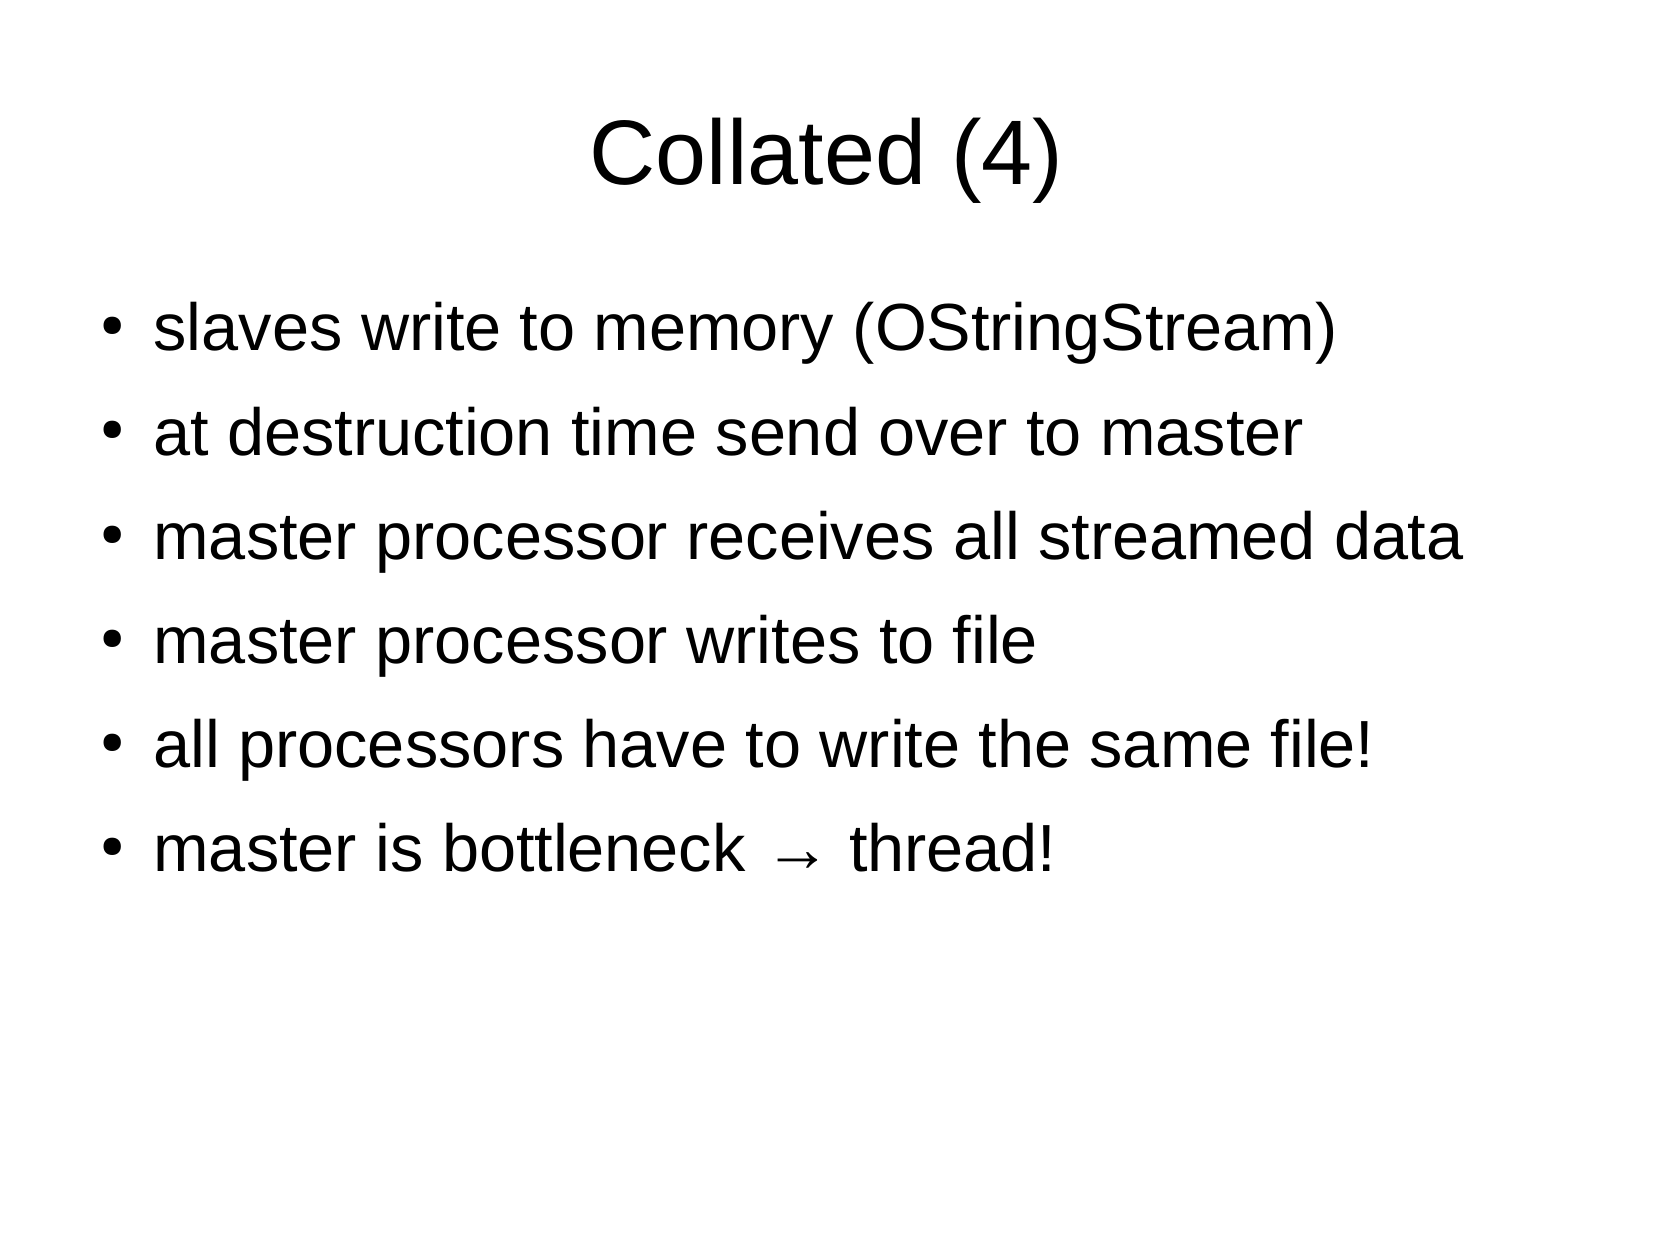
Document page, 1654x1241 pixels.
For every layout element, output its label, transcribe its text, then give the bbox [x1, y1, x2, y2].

list slaves write to memory (OStringStream) at destruction time send over to master master processor receives all streamed data master processor writes to file all processors have to write the same file! master is bottleneck → thread! [82, 290, 1571, 1010]
title Collated (4) [82, 49, 1571, 257]
